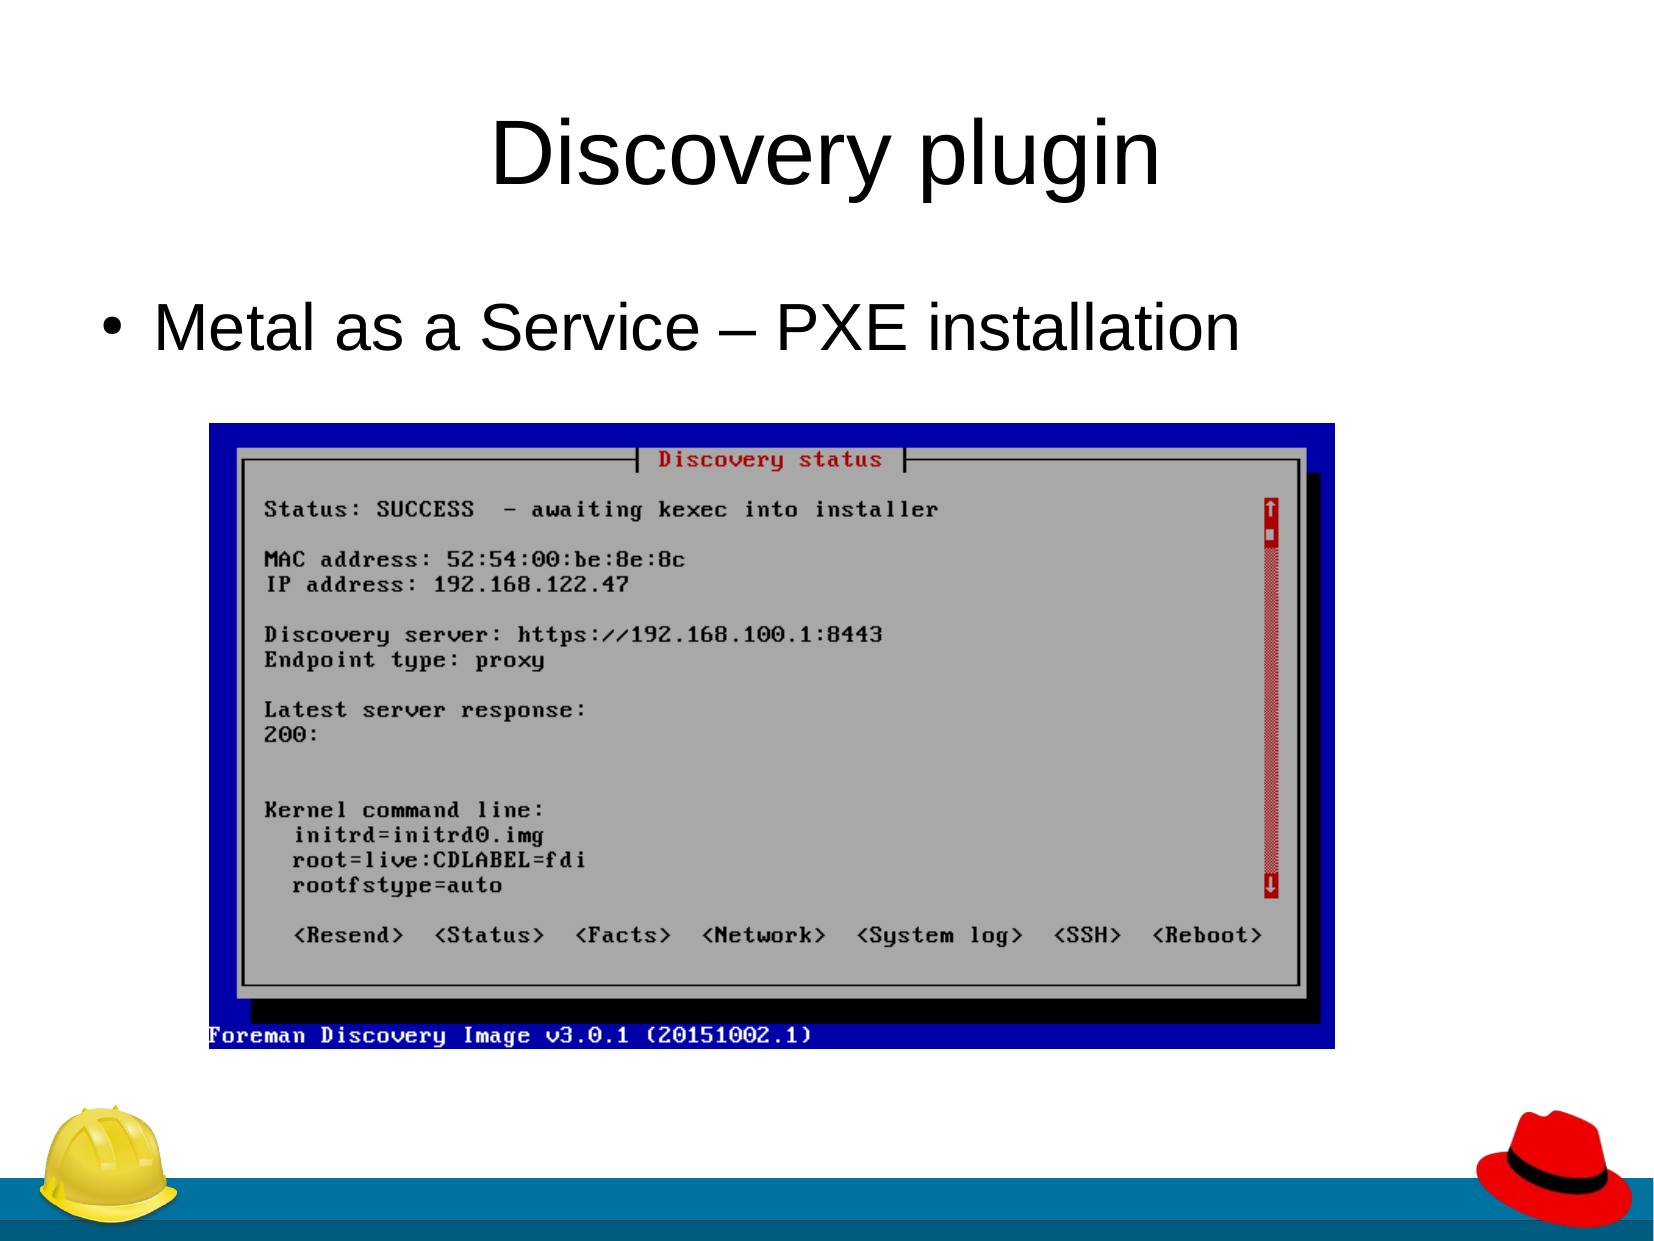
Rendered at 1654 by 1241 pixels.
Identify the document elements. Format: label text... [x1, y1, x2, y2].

picture [209, 423, 1335, 1049]
picture [23, 1086, 189, 1227]
list Metal as a Service – PXE installation [82, 290, 1571, 1010]
picture [1476, 1110, 1633, 1227]
title Discovery plugin [82, 49, 1571, 257]
